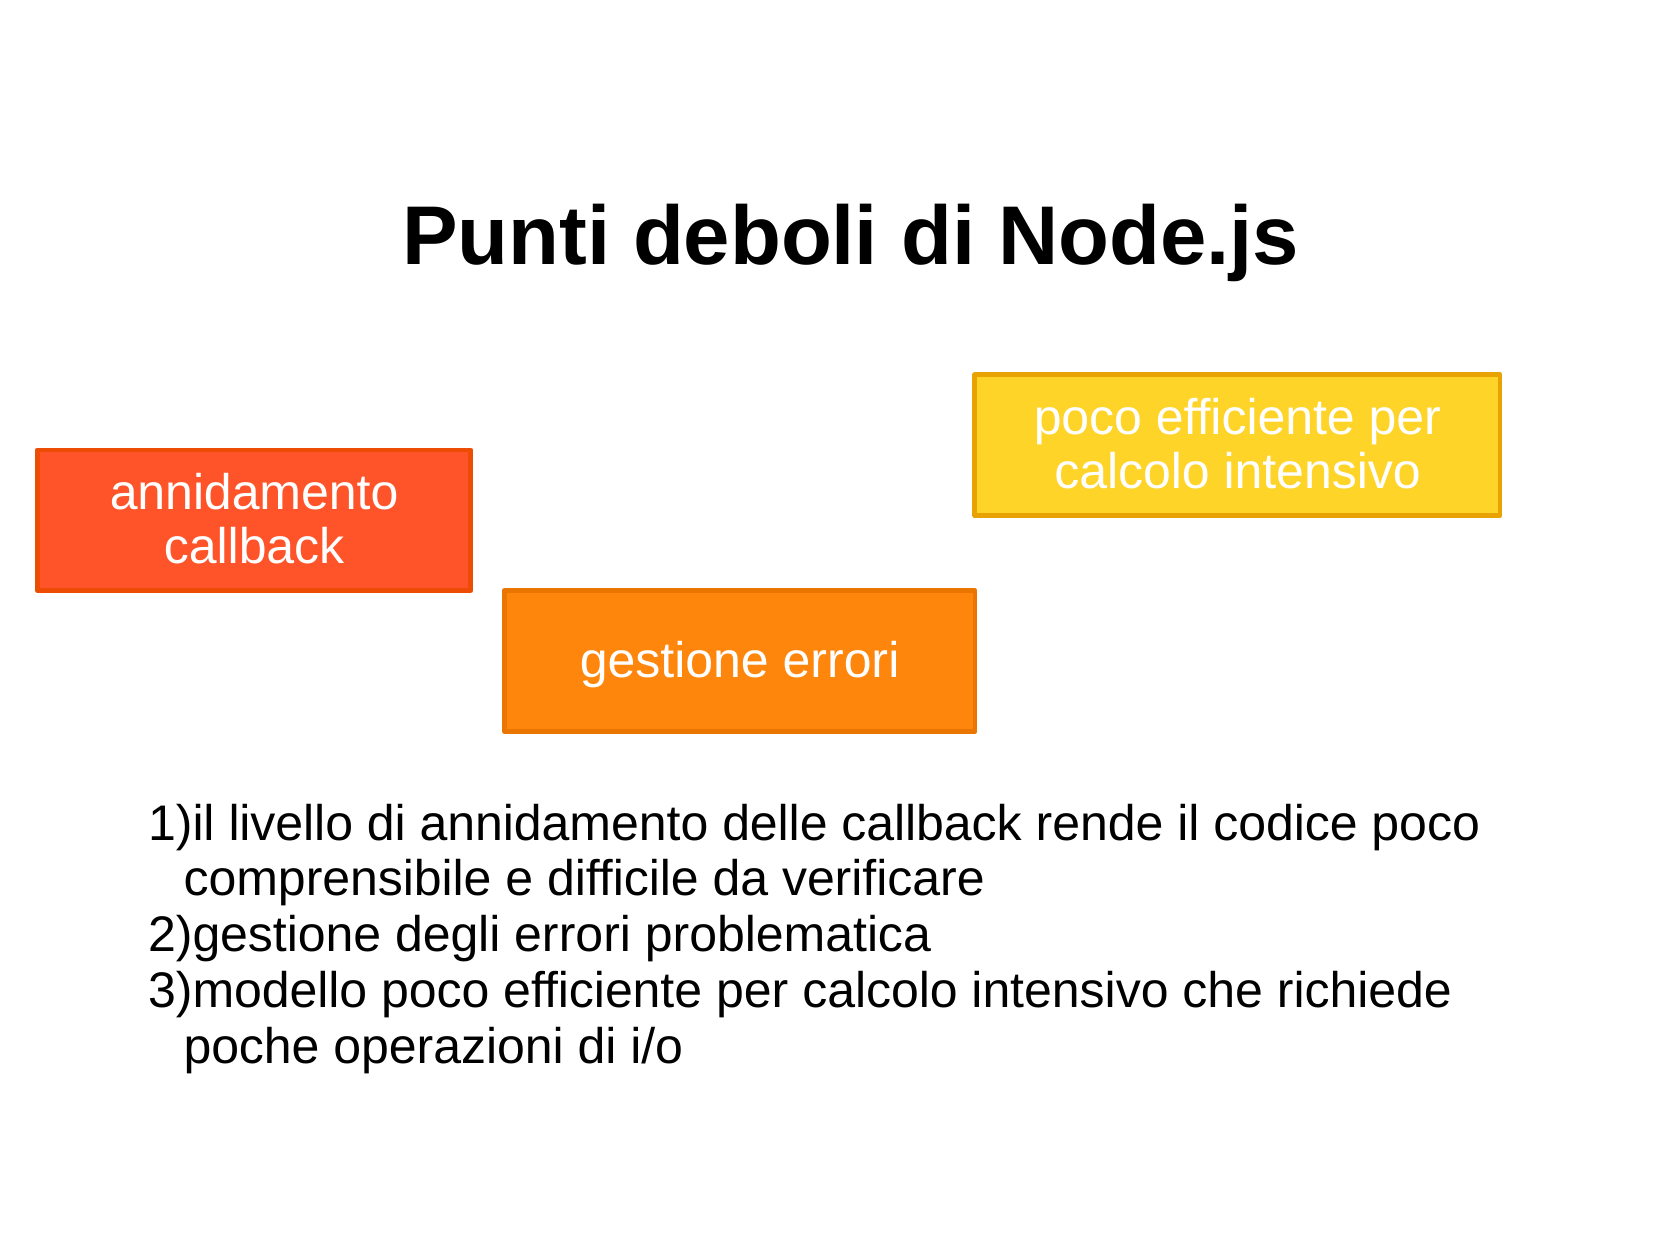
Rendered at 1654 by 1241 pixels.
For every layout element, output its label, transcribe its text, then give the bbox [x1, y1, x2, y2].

text_box Punti deboli di Node.js [89, 0, 1613, 738]
text_box poco efficiente per calcolo intensivo [974, 374, 1500, 516]
text_box gestione errori [504, 590, 976, 732]
text_box il livello di annidamento delle callback rende il codice poco comprensibile e difficile da verificare gestione degli errori problematica modello poco efficiente per calcolo intensivo che richiede poche operazioni di i/o [133, 787, 1538, 1082]
text_box annidamento callback [37, 449, 471, 591]
